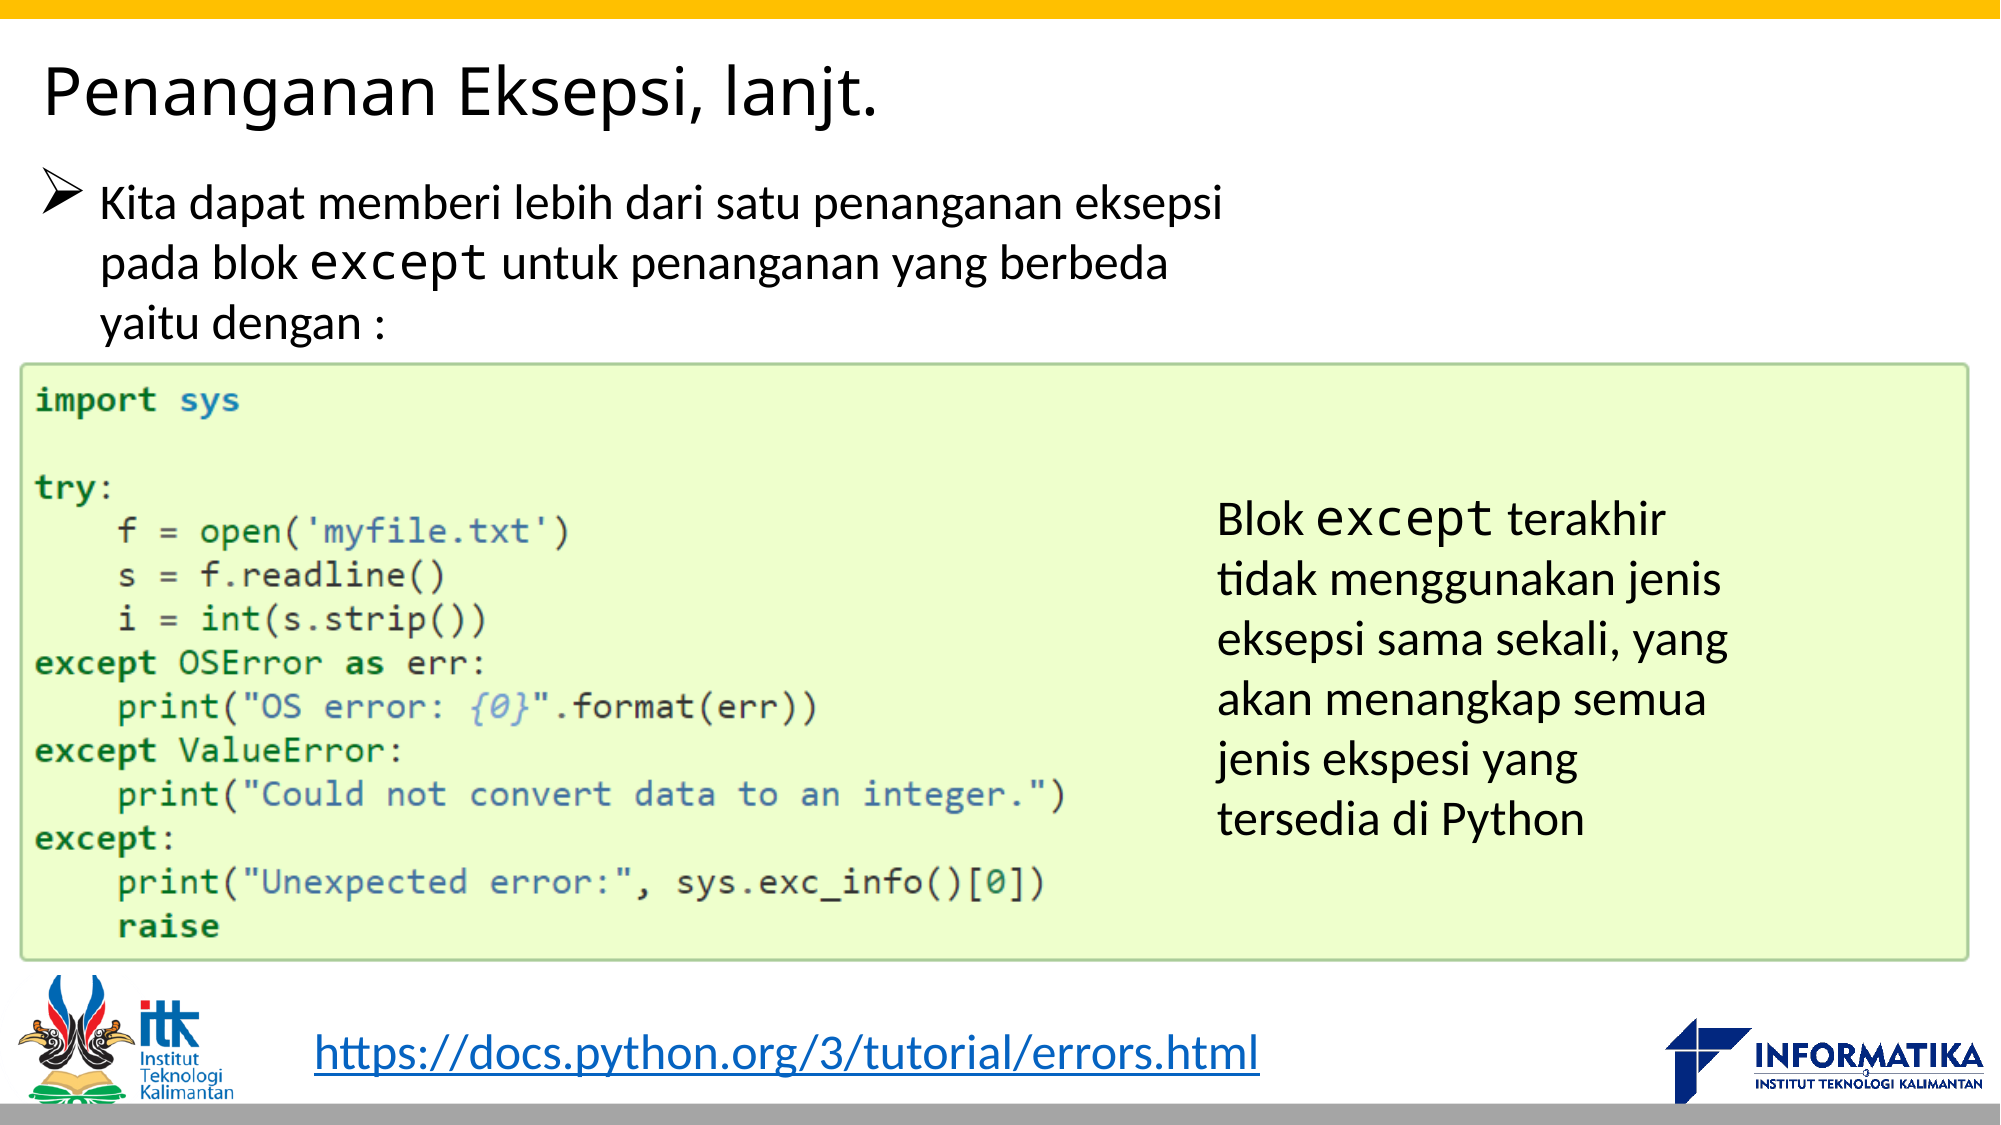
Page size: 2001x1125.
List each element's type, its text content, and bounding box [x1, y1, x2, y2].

text_box [0, 0, 2000, 19]
text_box Kita dapat memberi lebih dari satu penanganan eksepsi pada blok except untuk penanganan yang berbeda yaitu dengan : [22, 162, 1296, 353]
title Penanganan Eksepsi, lanjt. [22, 38, 1887, 162]
picture [1664, 1017, 1984, 1103]
picture [0, 353, 1973, 1103]
text_box https://docs.python.org/3/tutorial/errors.html [299, 1012, 1275, 1088]
text_box Blok except terakhir tidak menggunakan jenis eksepsi sama sekali, yang akan menangkap semua jenis ekspesi yang tersedia di Python [1202, 478, 1764, 854]
